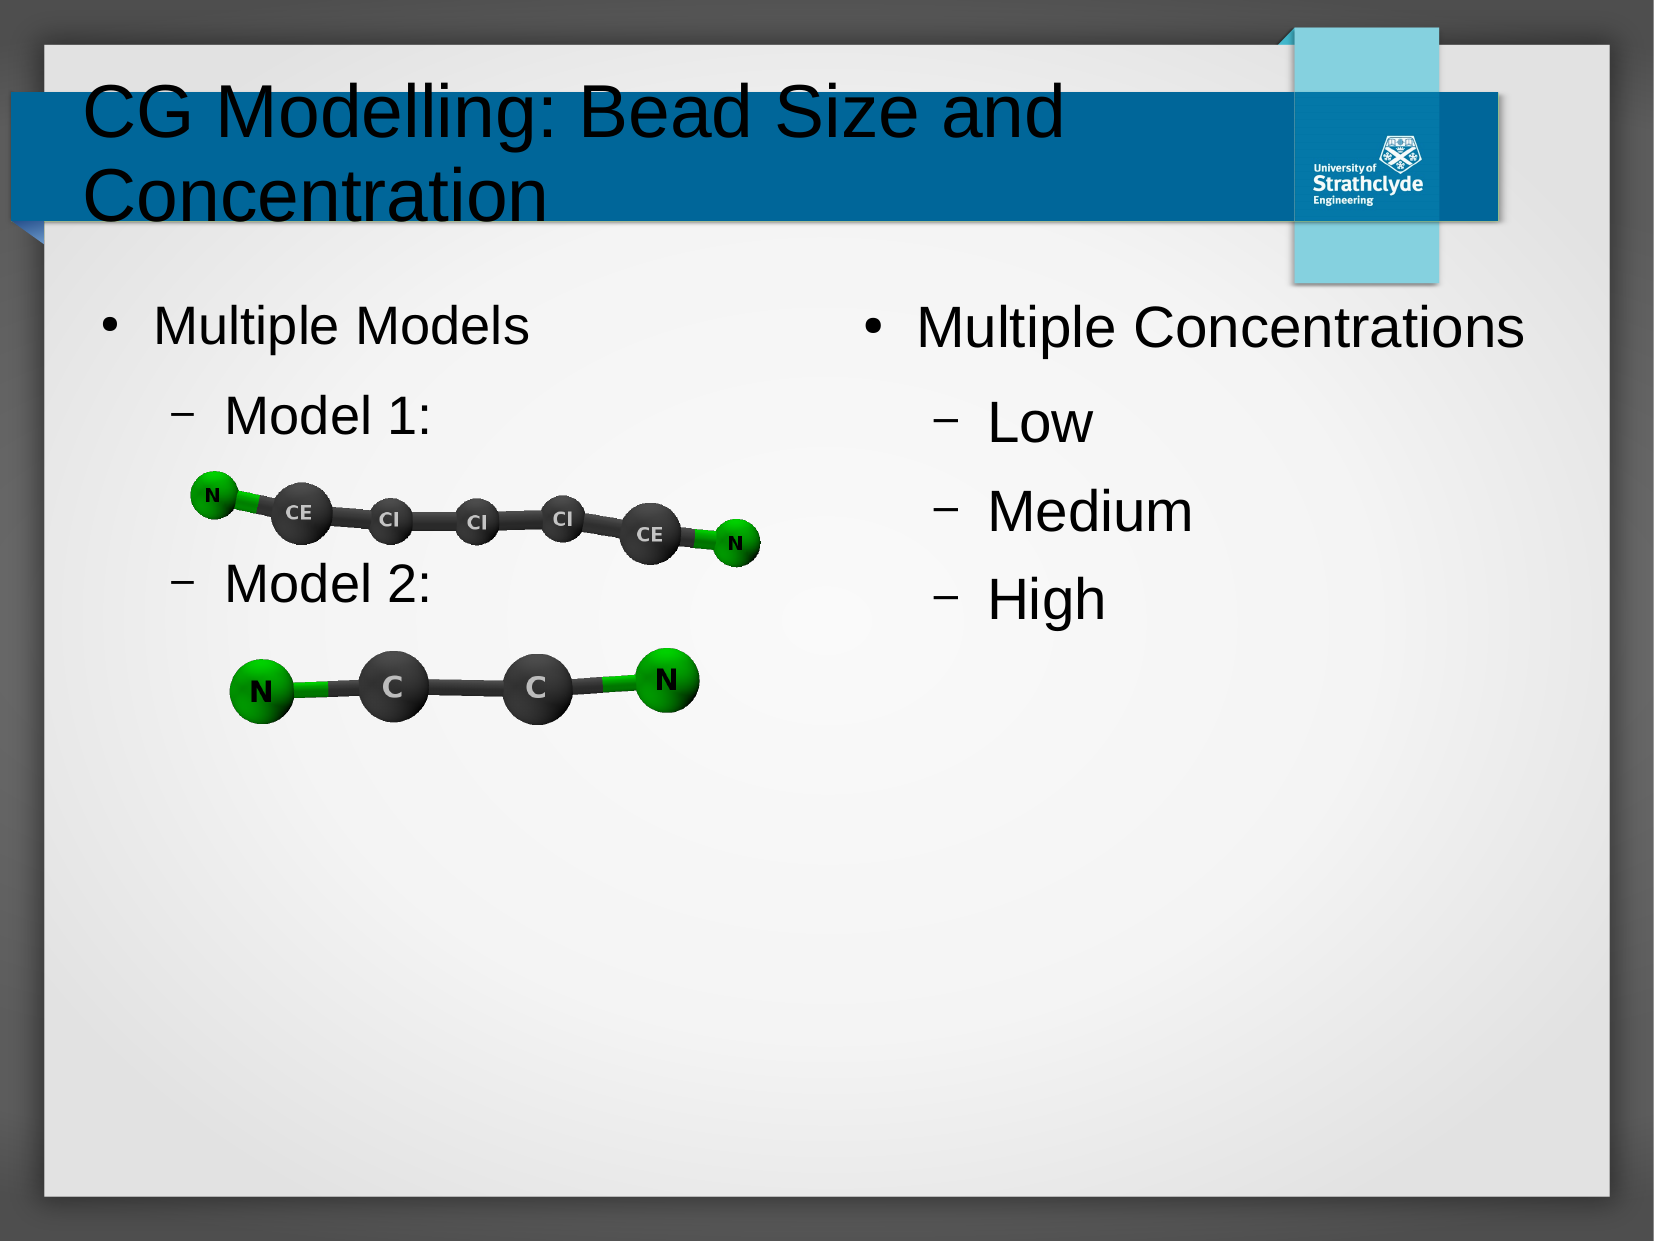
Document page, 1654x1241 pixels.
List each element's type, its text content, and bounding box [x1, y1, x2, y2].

list Multiple Concentrations Low Medium High [845, 295, 1572, 1015]
list Multiple Models Model 1: Model 2: [82, 295, 809, 1015]
picture [0, 0, 1654, 1241]
title CG Modelling: Bead Size and Concentration [82, 69, 1264, 238]
